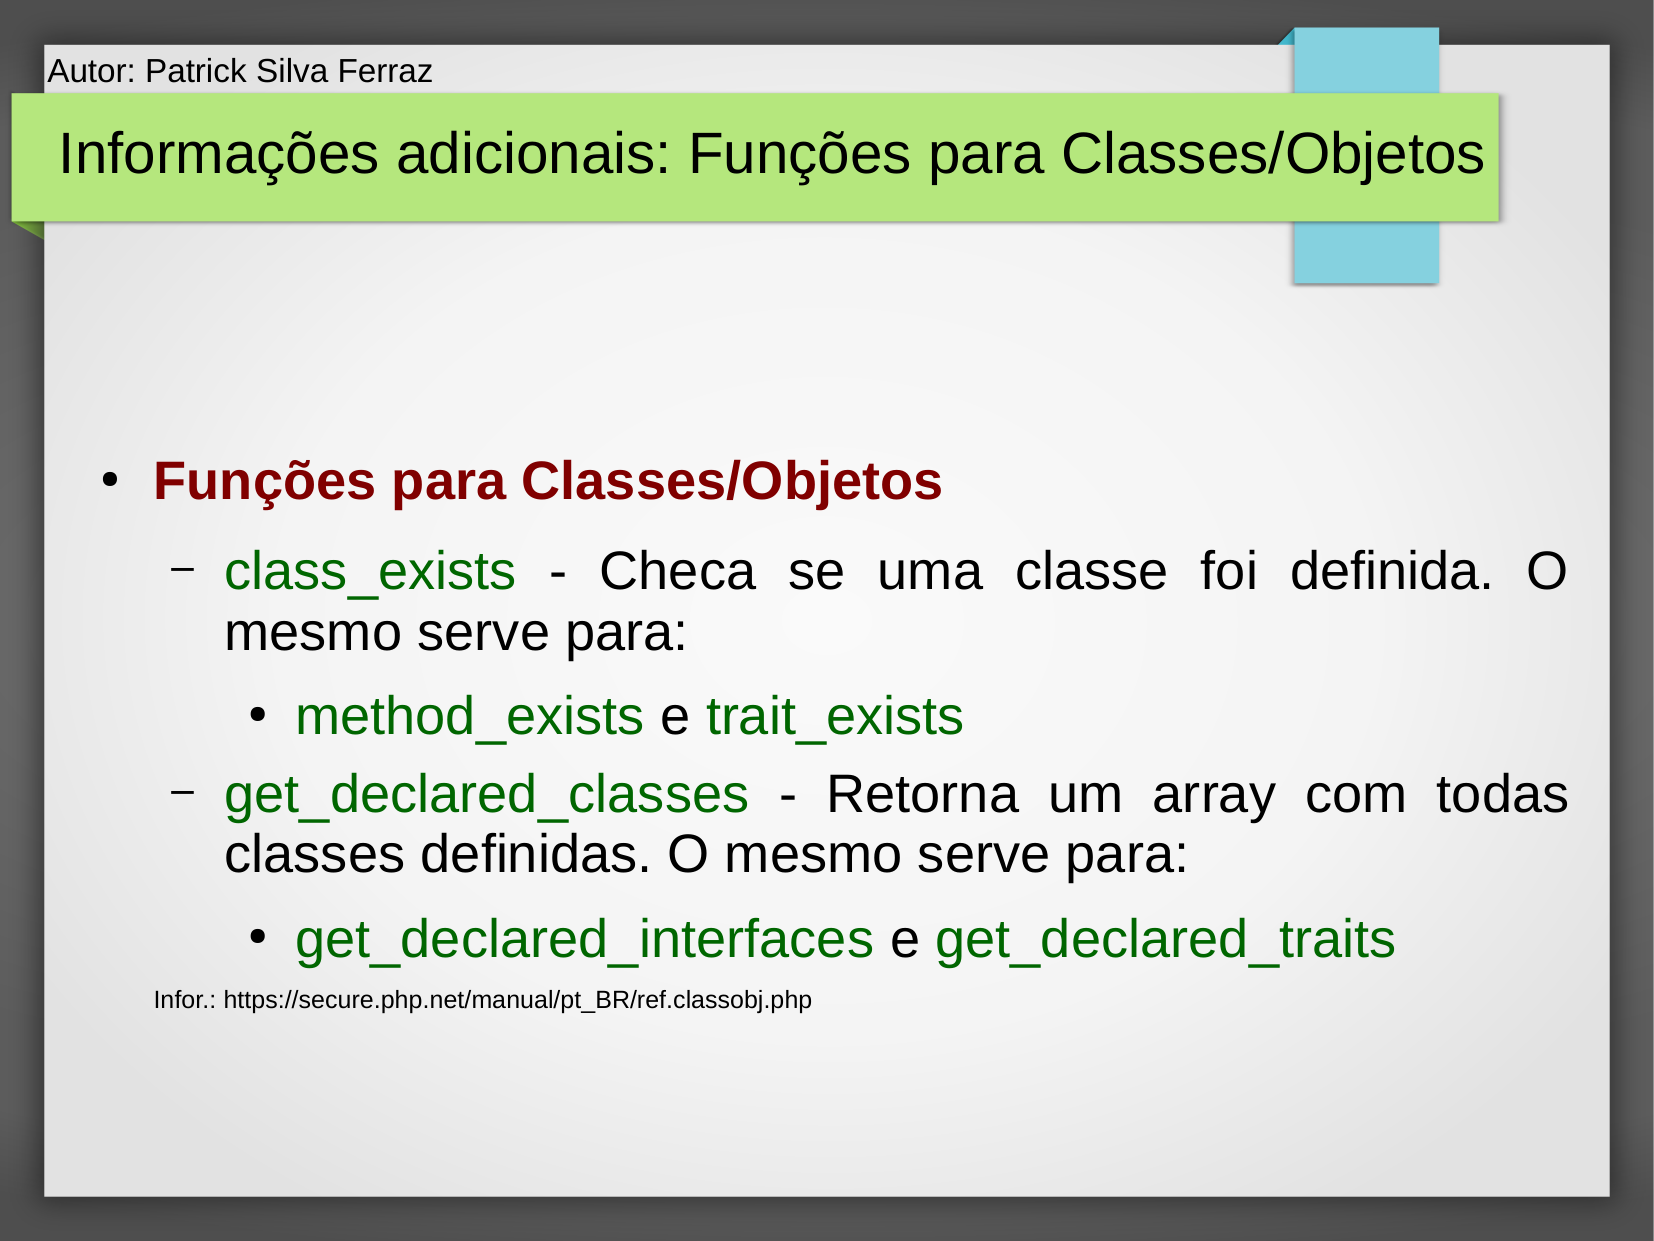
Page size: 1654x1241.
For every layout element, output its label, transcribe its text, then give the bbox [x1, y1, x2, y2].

picture [0, 0, 1654, 1241]
text_box Autor: Patrick Silva Ferraz [47, 47, 876, 95]
list Funções para Classes/Objetos class_exists - Checa se uma classe foi definida. O mesmo serve para: method_exists e trait_exists get_declared_classes - Retorna um array com todas classes definidas. O mesmo serve para: get_declared_interfaces e get_declared_traits Infor.: https://secure.php.net/manual/pt_BR/ref.classobj.php [82, 295, 1571, 1170]
title Informações adicionais: Funções para Classes/Objetos [59, 69, 1595, 238]
